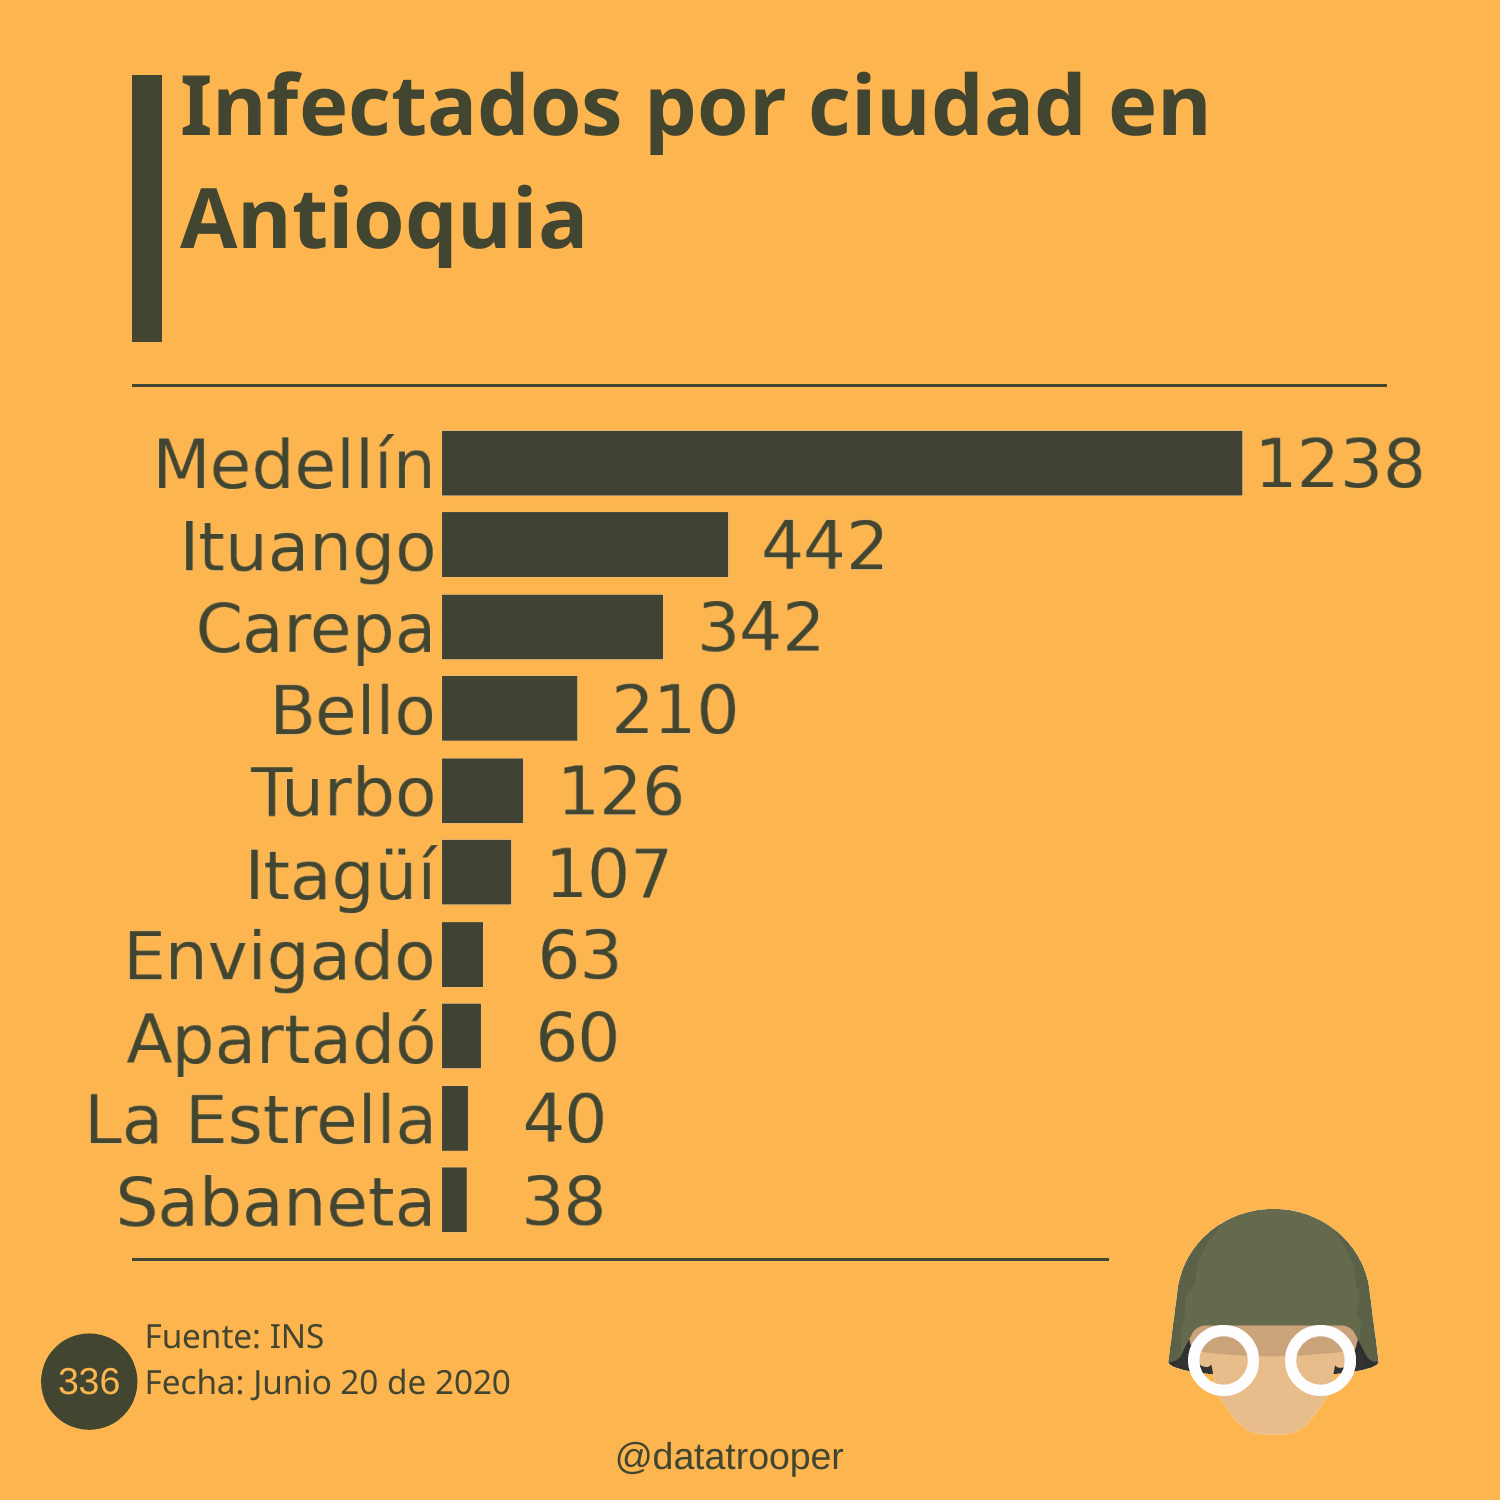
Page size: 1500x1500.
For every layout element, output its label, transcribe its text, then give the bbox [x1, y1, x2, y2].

picture [84, 422, 1426, 1500]
title Infectados por ciudad en Antioquia [180, 64, 1351, 255]
